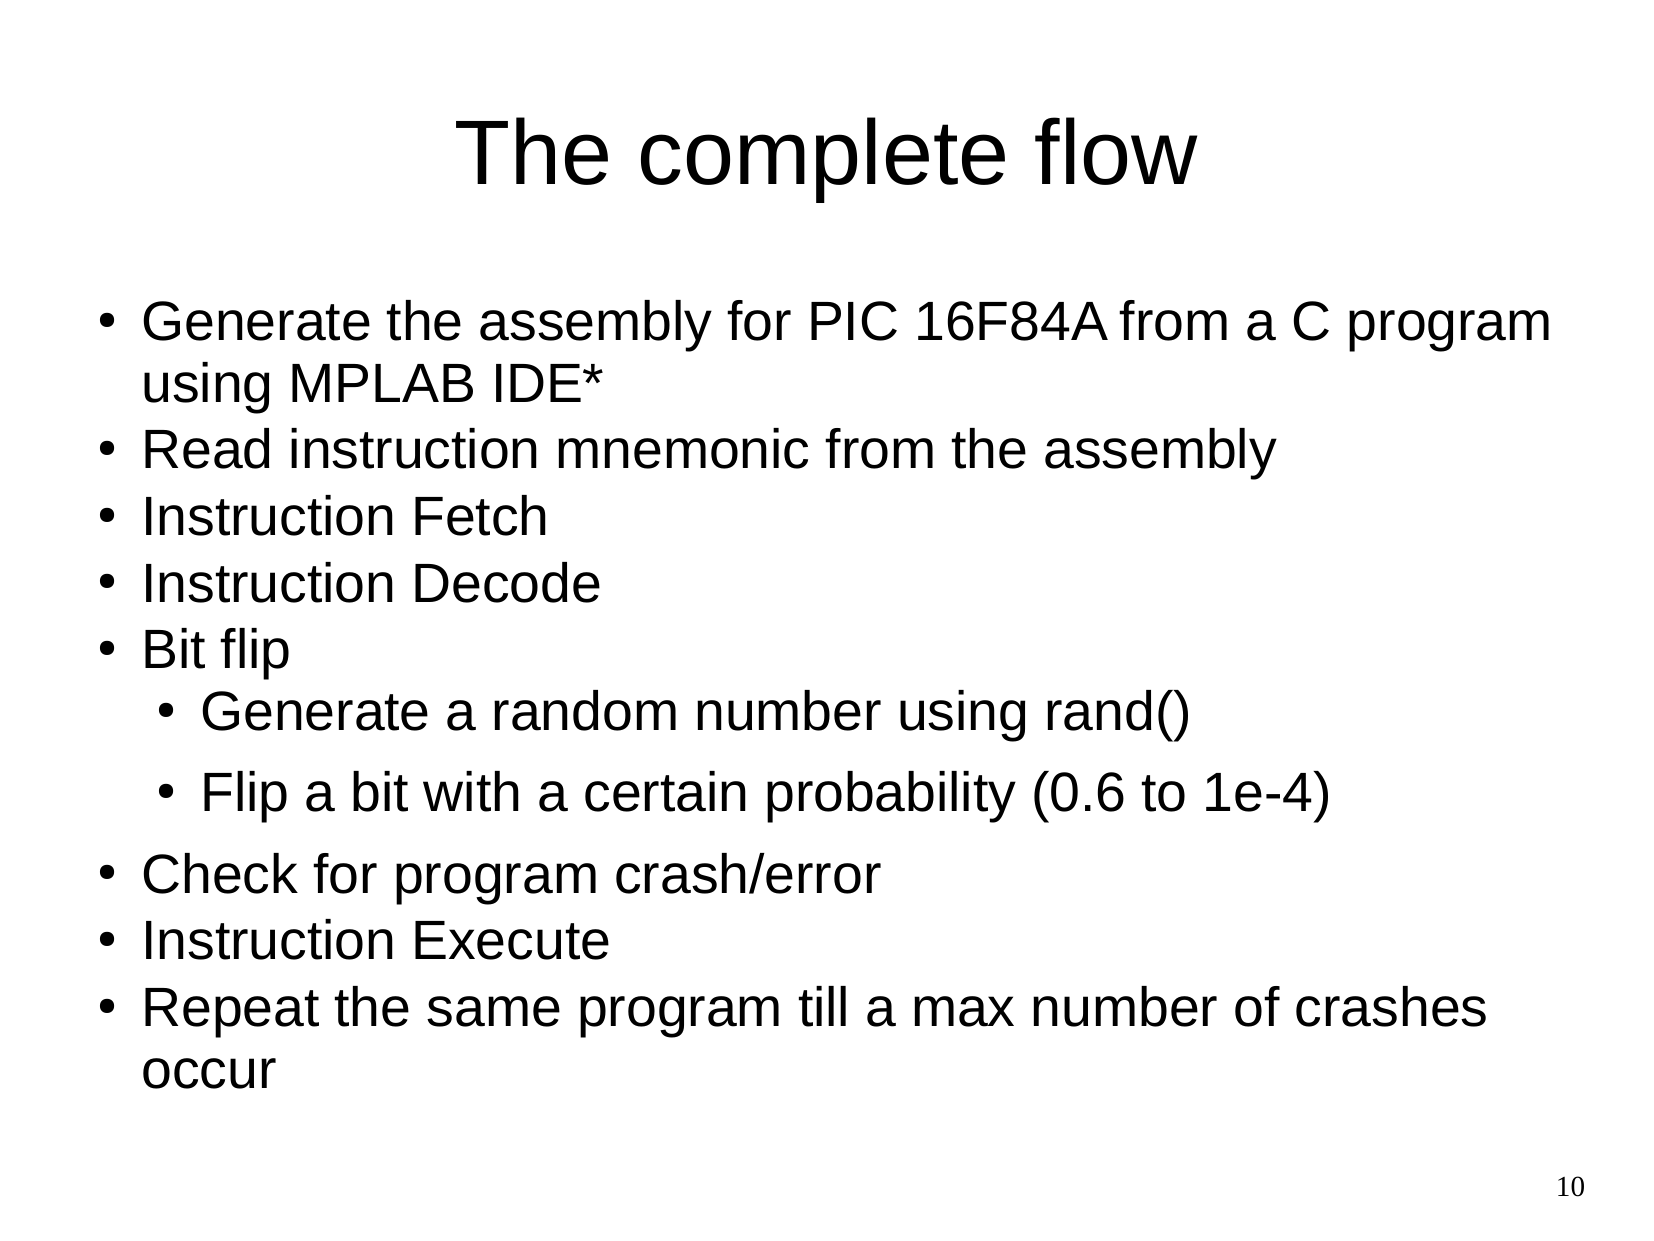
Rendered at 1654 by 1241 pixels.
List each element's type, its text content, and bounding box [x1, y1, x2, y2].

title The complete flow [82, 49, 1571, 257]
list Generate the assembly for PIC 16F84A from a C program using MPLAB IDE* Read instruction mnemonic from the assembly Instruction Fetch Instruction Decode Bit flip Generate a random number using rand() Flip a bit with a certain probability (0.6 to 1e-4) Check for program crash/error Instruction Execute Repeat the same program till a max number of crashes occur [82, 290, 1571, 1109]
